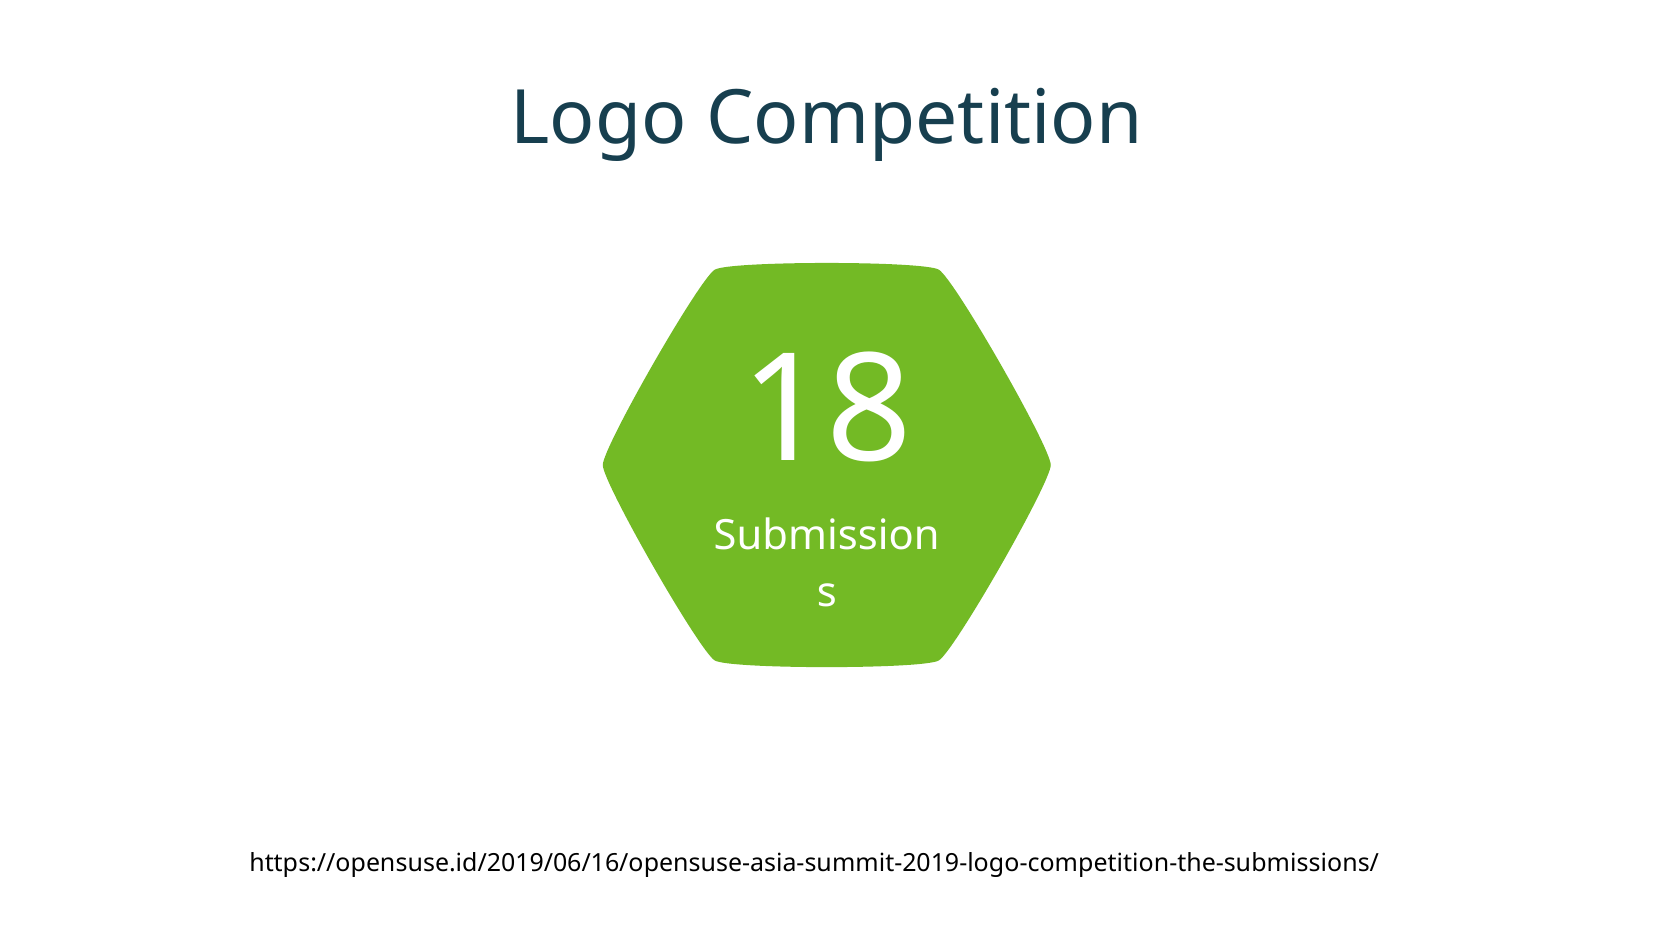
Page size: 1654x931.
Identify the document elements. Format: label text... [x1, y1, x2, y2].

title Logo Competition [82, 37, 1571, 193]
text_box https://opensuse.id/2019/06/16/opensuse-asia-summit-2019-logo-competition-the-submissions/ [31, 836, 1599, 894]
text_box [602, 262, 1051, 668]
text_box 18 Submissions [706, 312, 947, 607]
